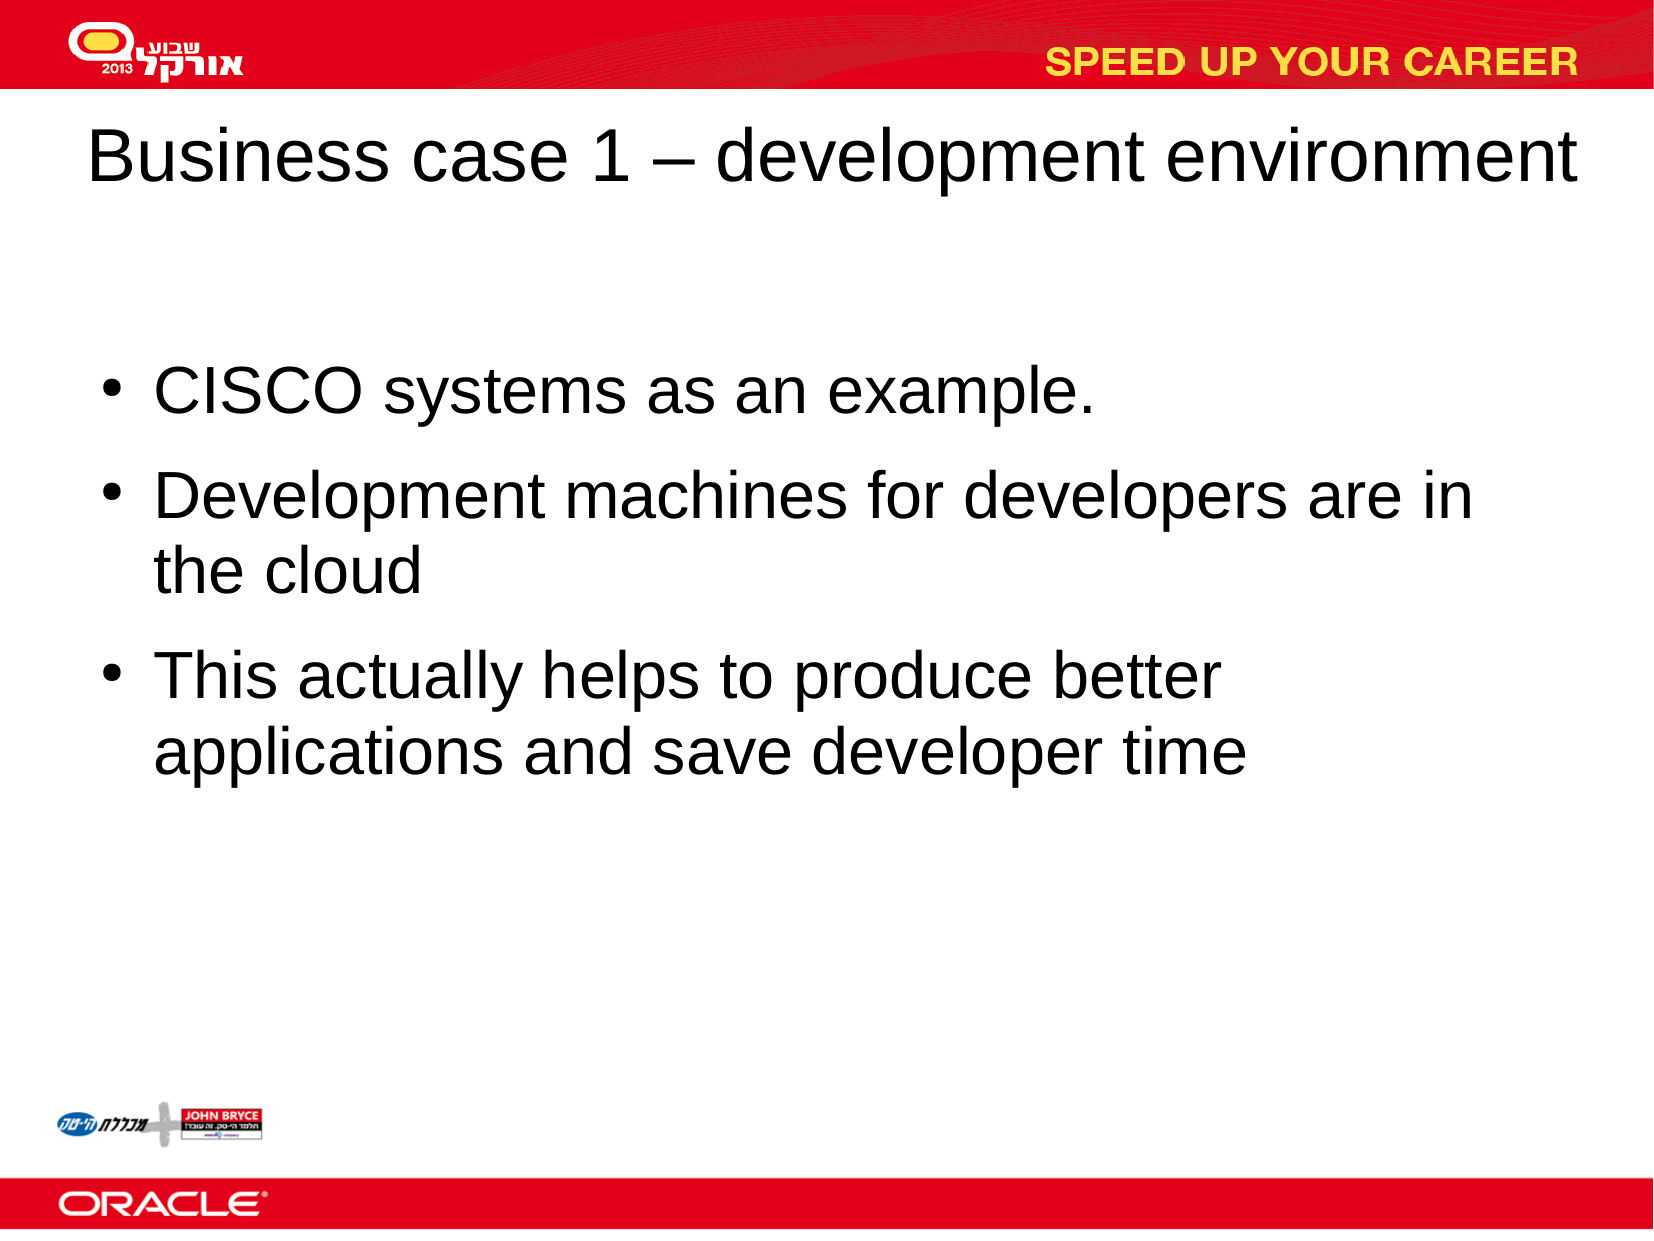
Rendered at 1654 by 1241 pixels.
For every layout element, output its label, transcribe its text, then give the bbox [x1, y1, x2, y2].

title Business case 1 – development environment [47, 49, 1619, 257]
picture [0, 1087, 1653, 1240]
picture [0, 0, 1654, 89]
list CISCO systems as an example. Development machines for developers are in the cloud This actually helps to produce better applications and save developer time [82, 349, 1538, 1070]
